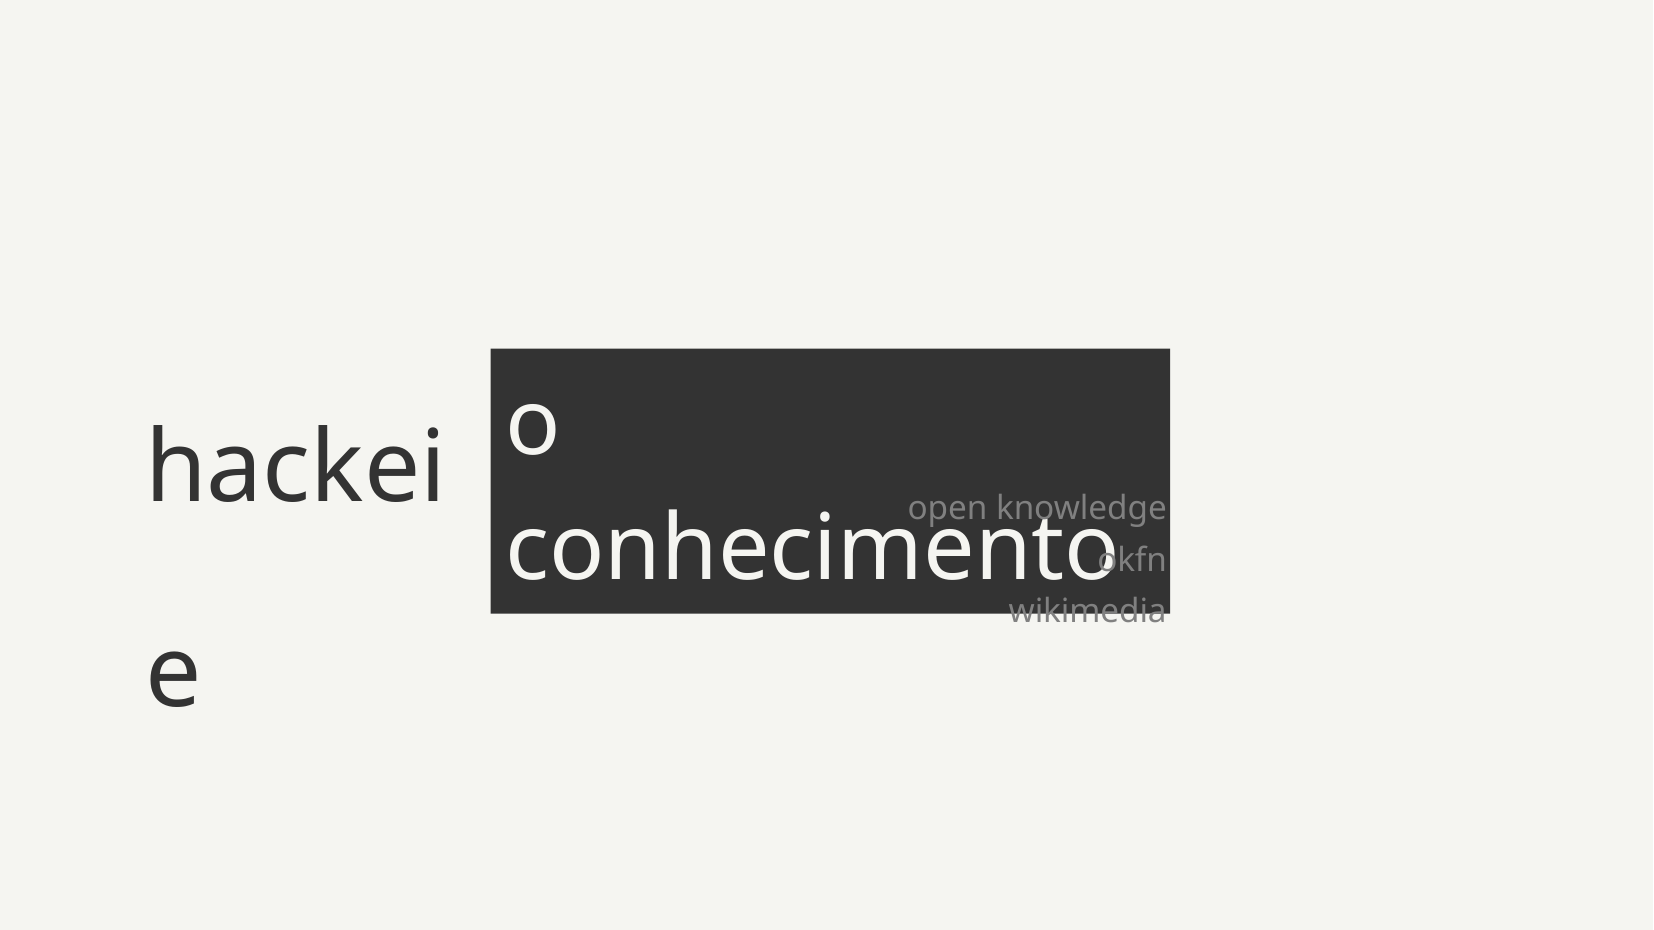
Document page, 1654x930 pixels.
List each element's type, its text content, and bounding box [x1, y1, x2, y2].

text_box hackeie [130, 319, 496, 560]
text_box o conhecimento [490, 348, 1171, 456]
text_box open knowledge okfn wikimedia [866, 476, 1182, 604]
